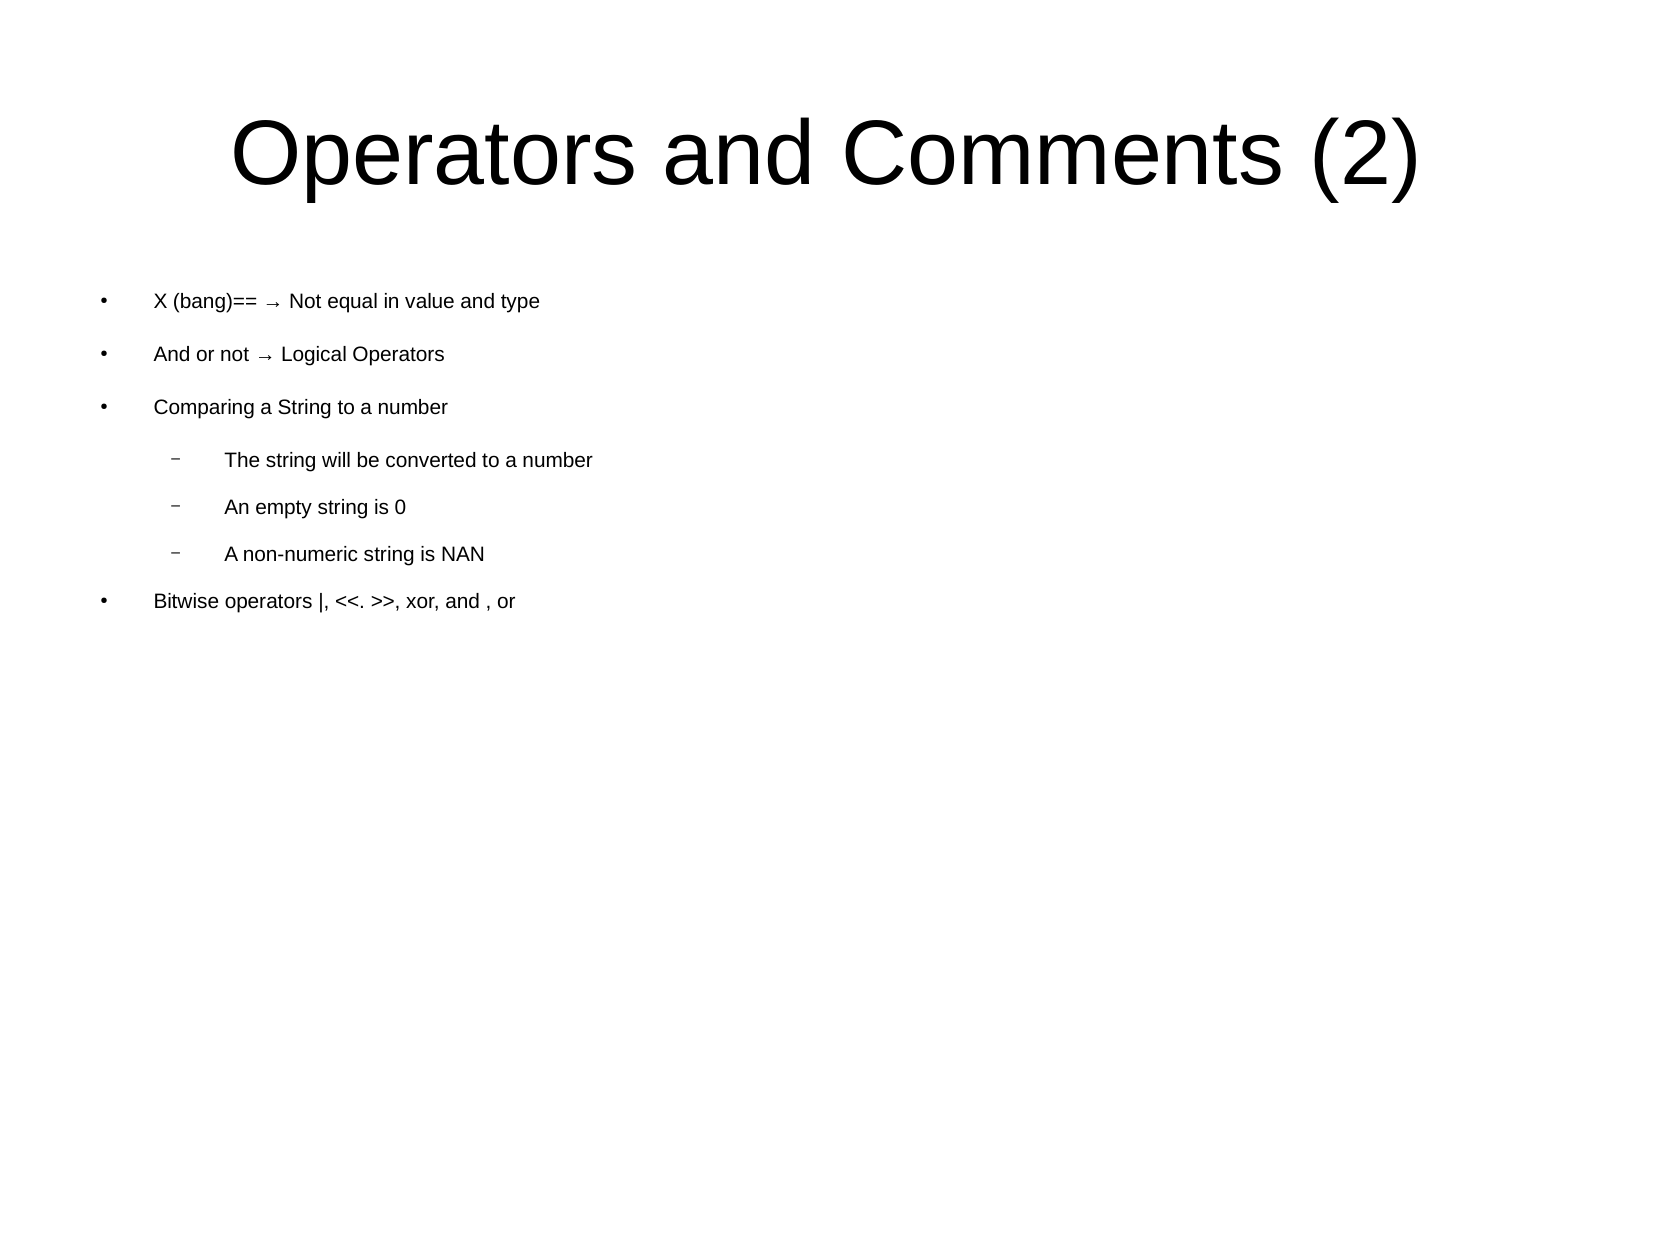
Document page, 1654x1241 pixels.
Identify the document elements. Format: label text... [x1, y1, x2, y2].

title Operators and Comments (2) [82, 49, 1571, 257]
list X (bang)== → Not equal in value and type And or not → Logical Operators Comparing a String to a number The string will be converted to a number An empty string is 0 A non-numeric string is NAN Bitwise operators |, <<. >>, xor, and , or [82, 290, 1571, 1010]
